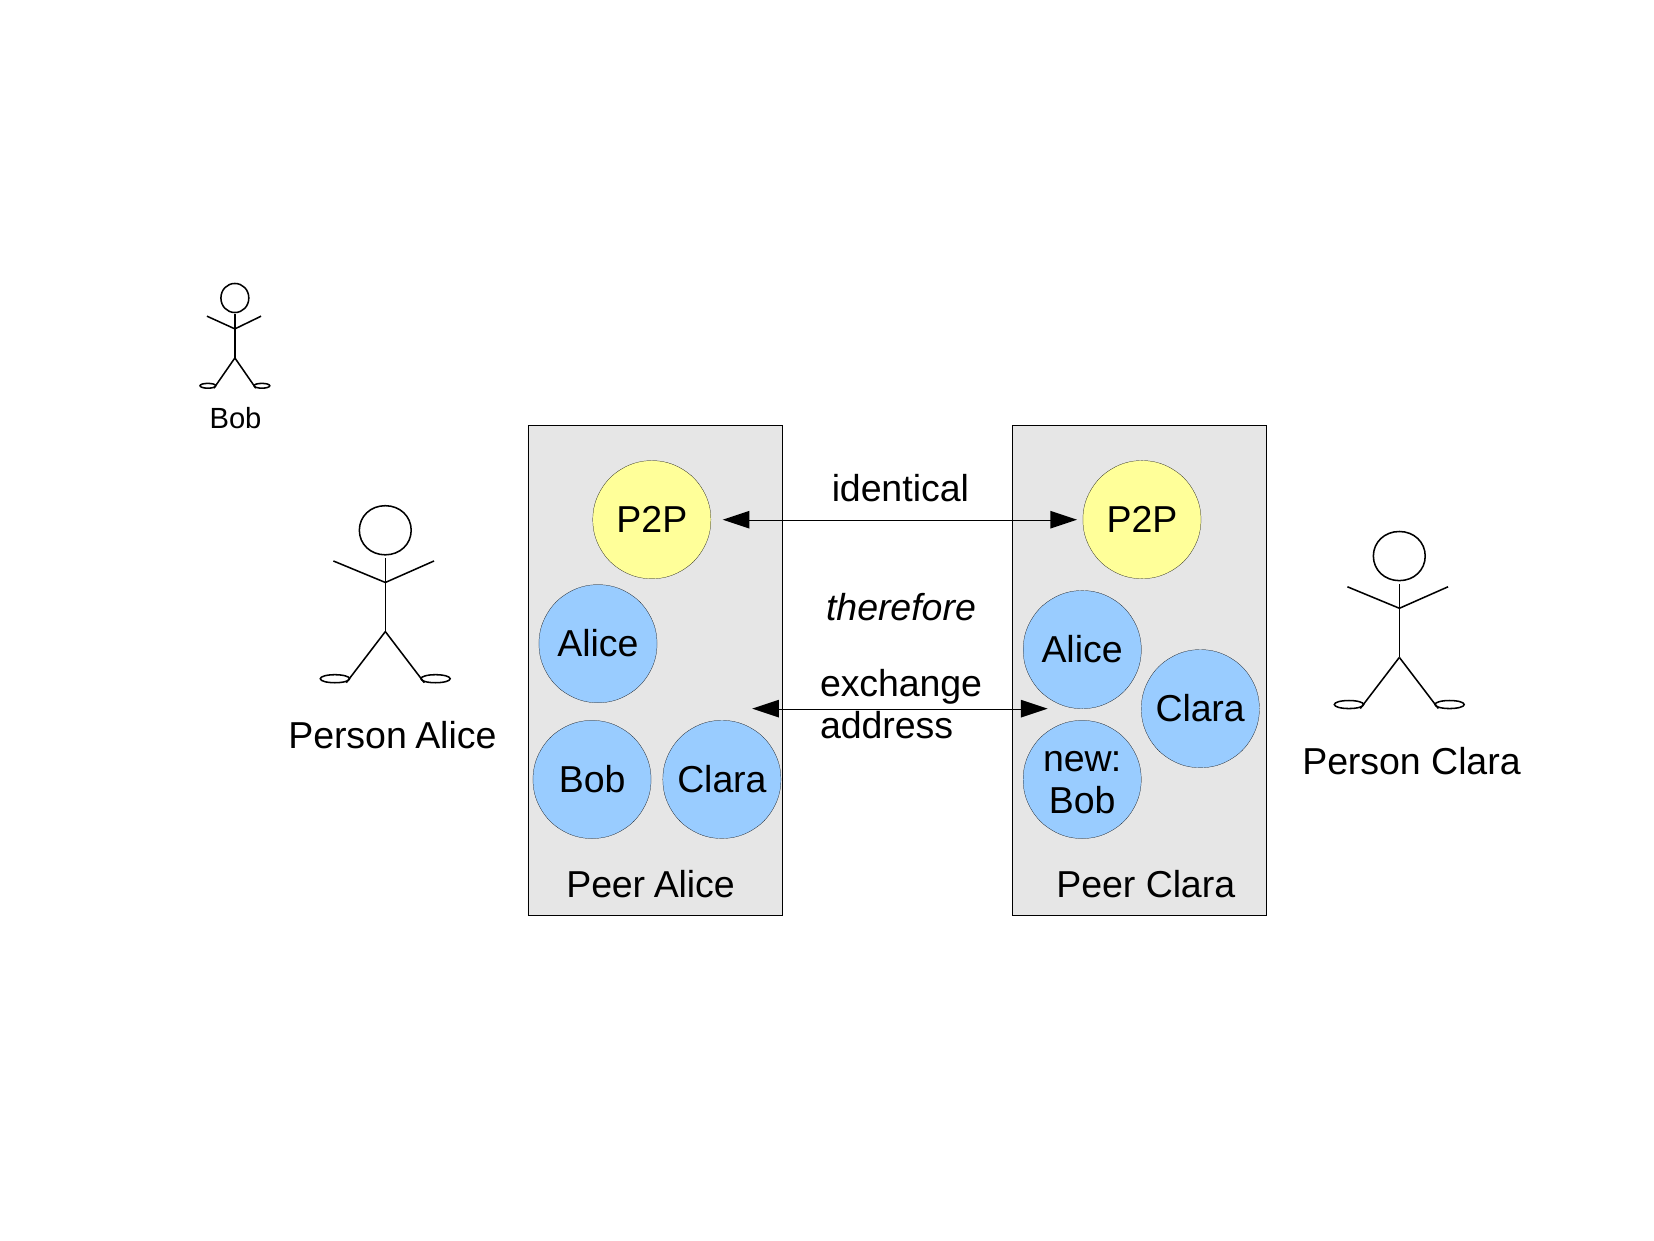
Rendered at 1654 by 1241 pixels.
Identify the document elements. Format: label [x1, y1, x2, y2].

picture [194, 282, 1536, 916]
